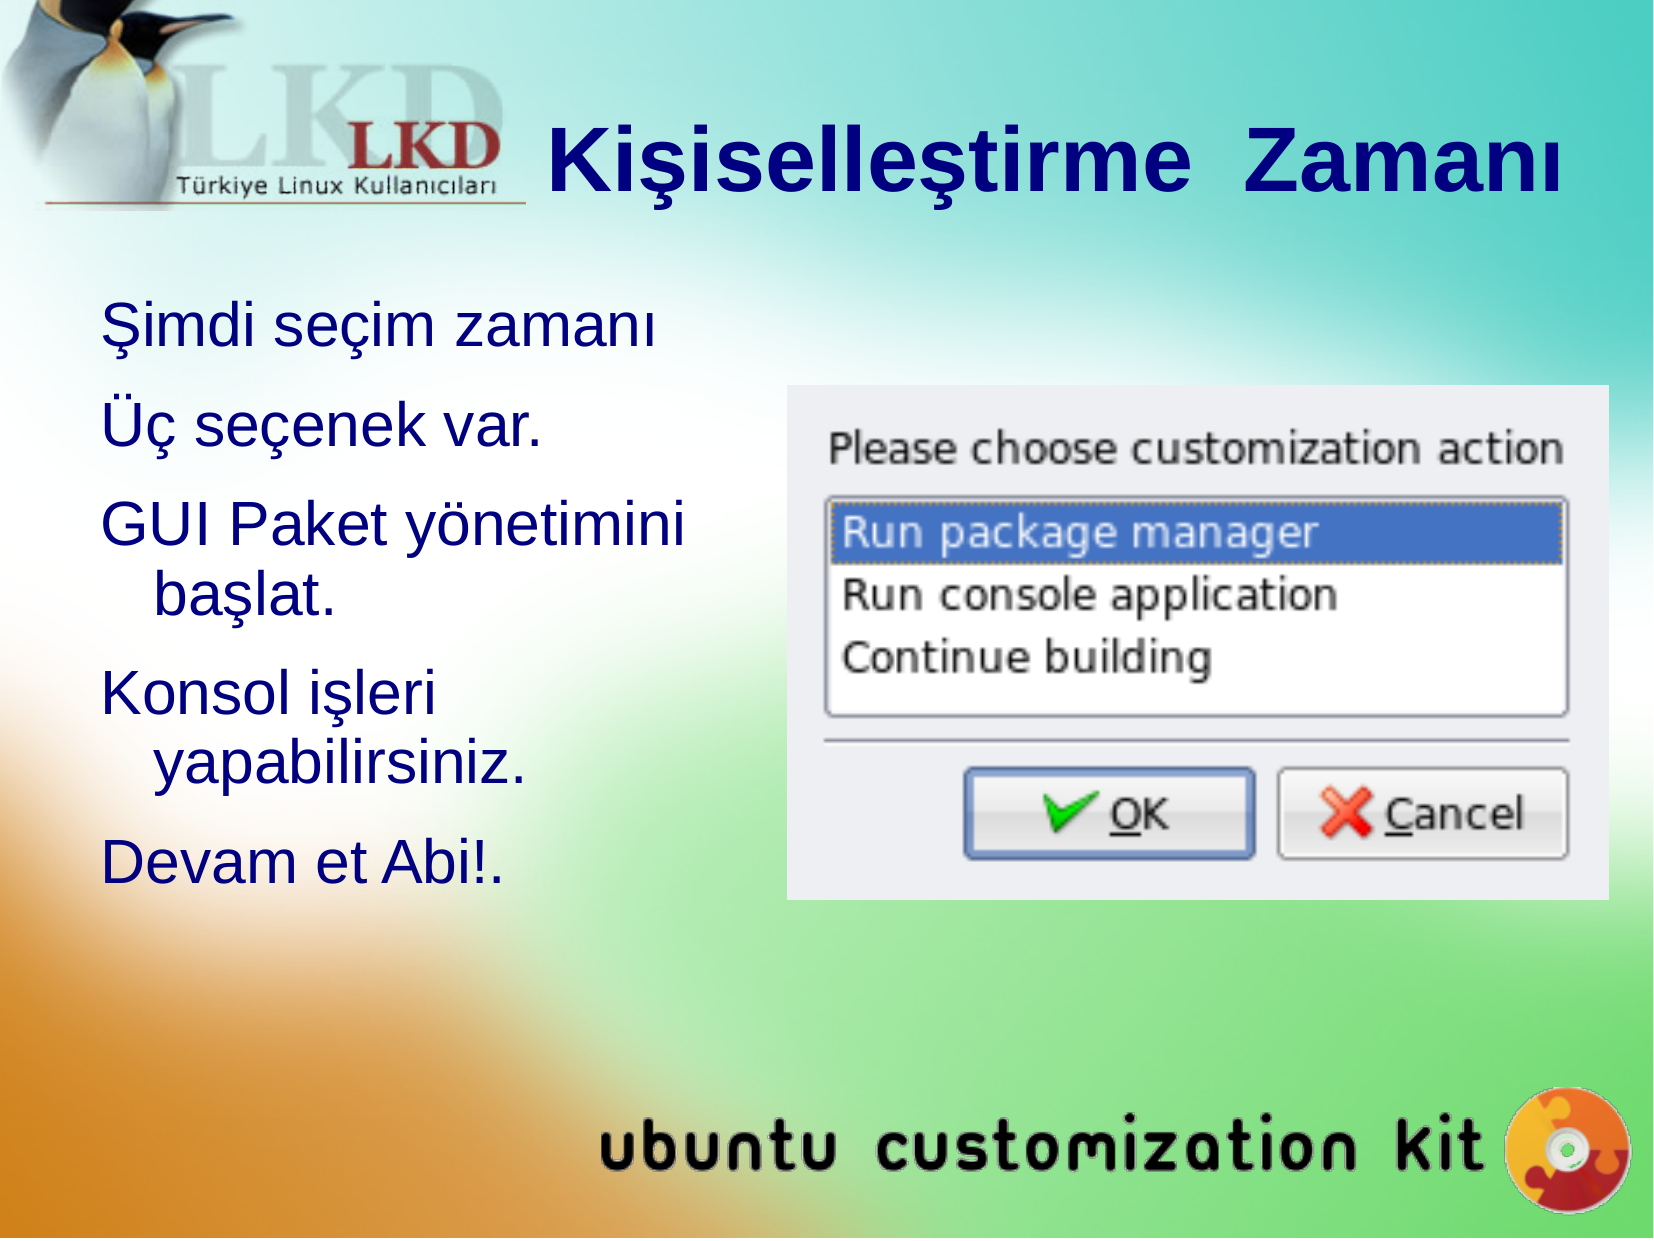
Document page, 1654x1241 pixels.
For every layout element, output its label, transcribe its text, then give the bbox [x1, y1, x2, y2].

list Şimdi seçim zamanı Üç seçenek var. GUI Paket yönetimini başlat. Konsol işleri yapabilirsiniz. Devam et Abi!. [82, 290, 751, 1094]
title Kişiselleştirme Zamanı [525, 63, 1613, 257]
picture [0, 0, 1654, 1238]
